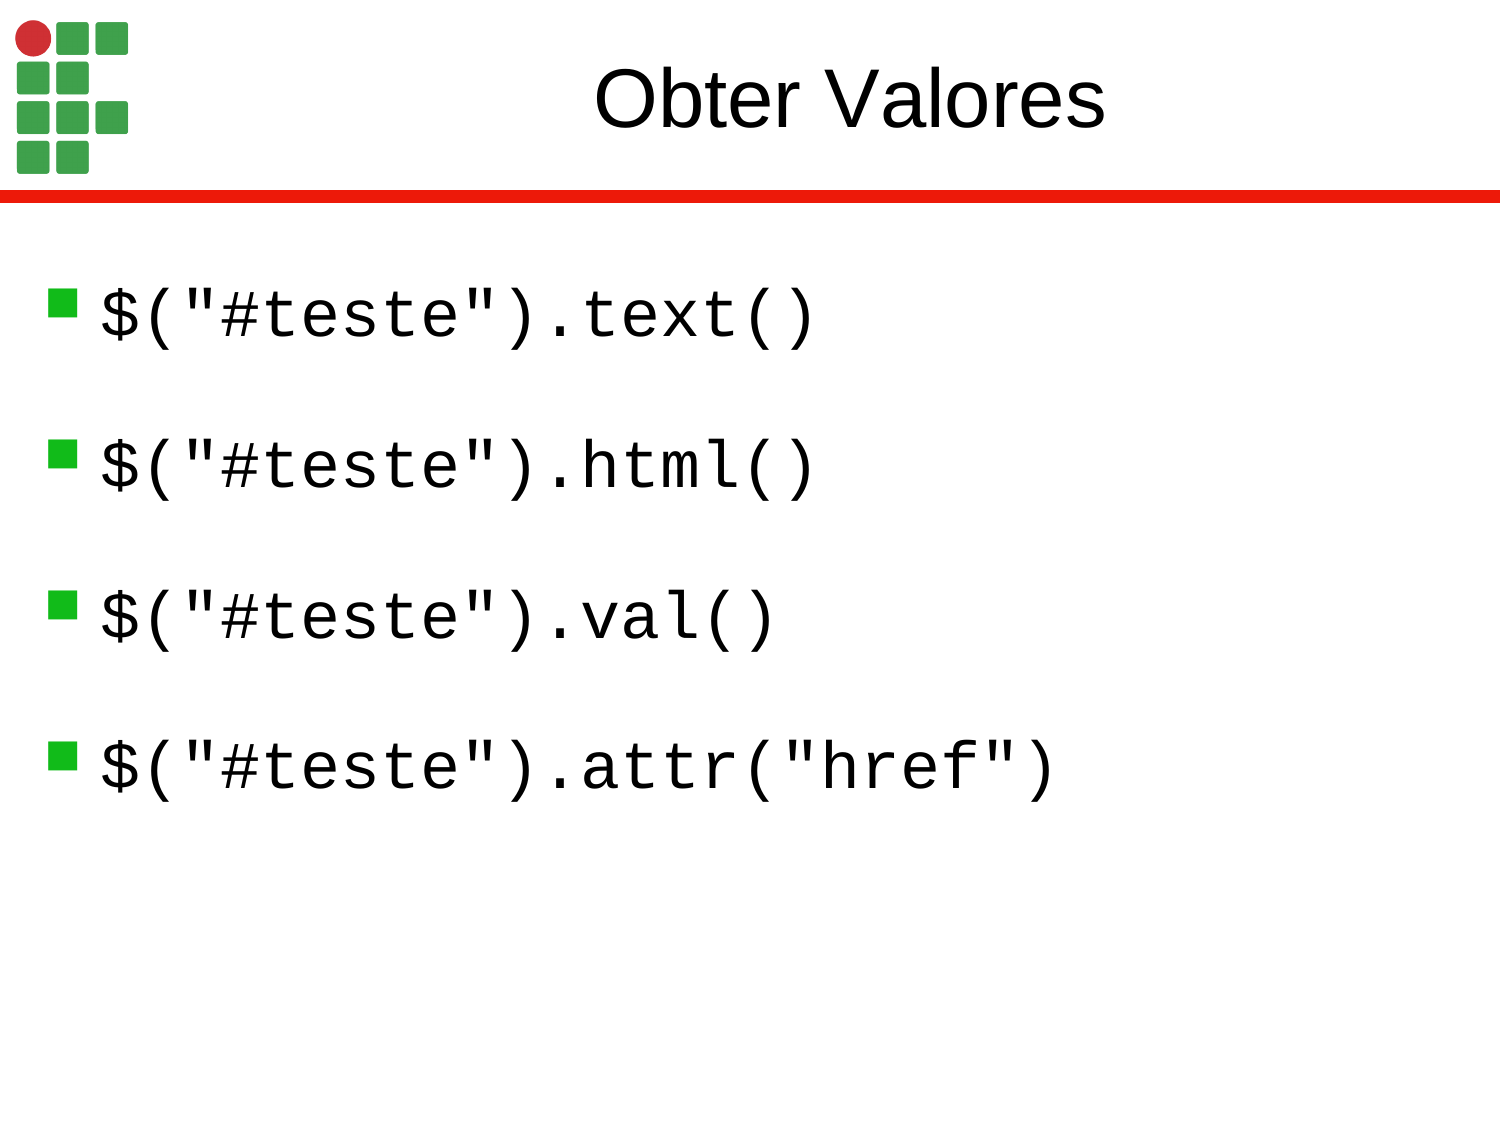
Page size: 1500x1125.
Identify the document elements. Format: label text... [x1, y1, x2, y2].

list $("#teste").text() $("#teste").html() $("#teste").val() $("#teste").attr("href") [29, 207, 1471, 1087]
title Obter Valores [230, 0, 1471, 202]
picture [14, 16, 130, 178]
